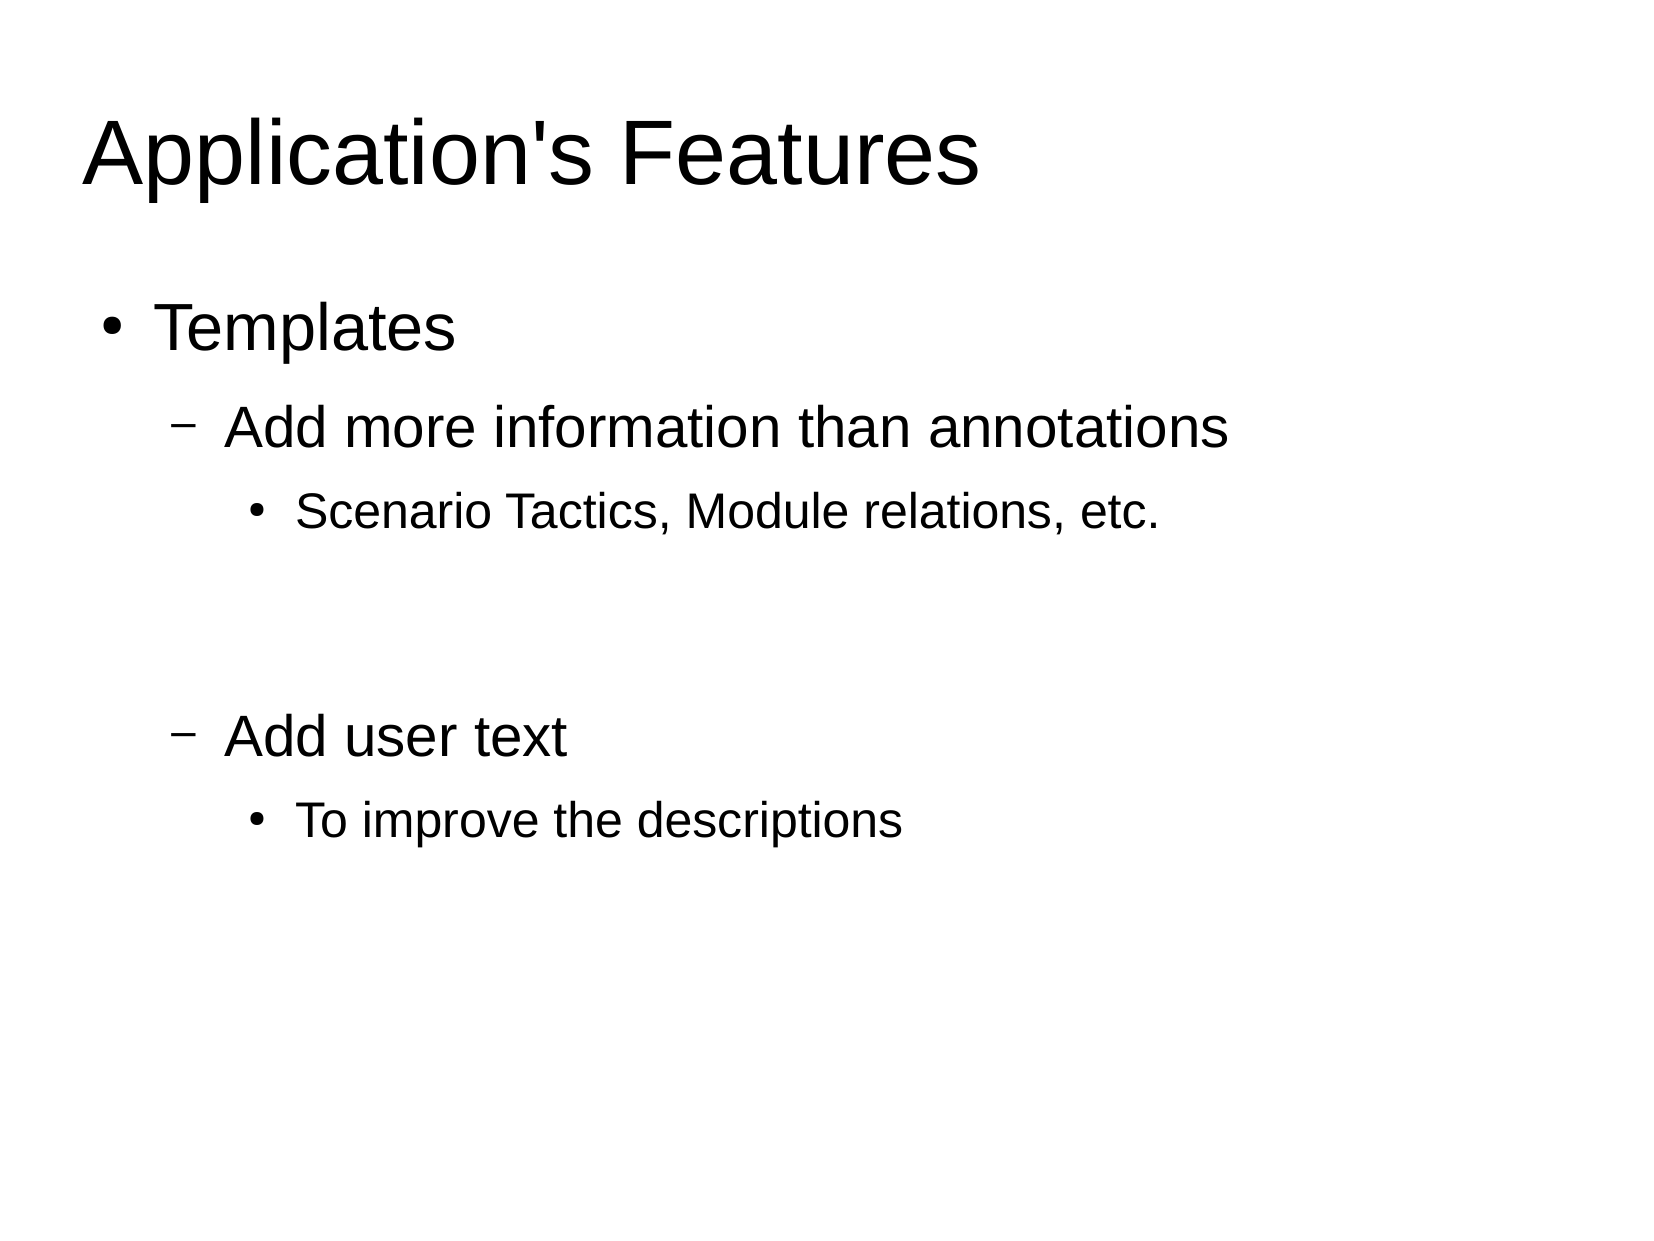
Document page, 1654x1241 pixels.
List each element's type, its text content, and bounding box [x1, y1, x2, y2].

title Application's Features [82, 49, 1571, 257]
list Templates Add more information than annotations Scenario Tactics, Module relations, etc. Add user text To improve the descriptions [82, 290, 1571, 1010]
